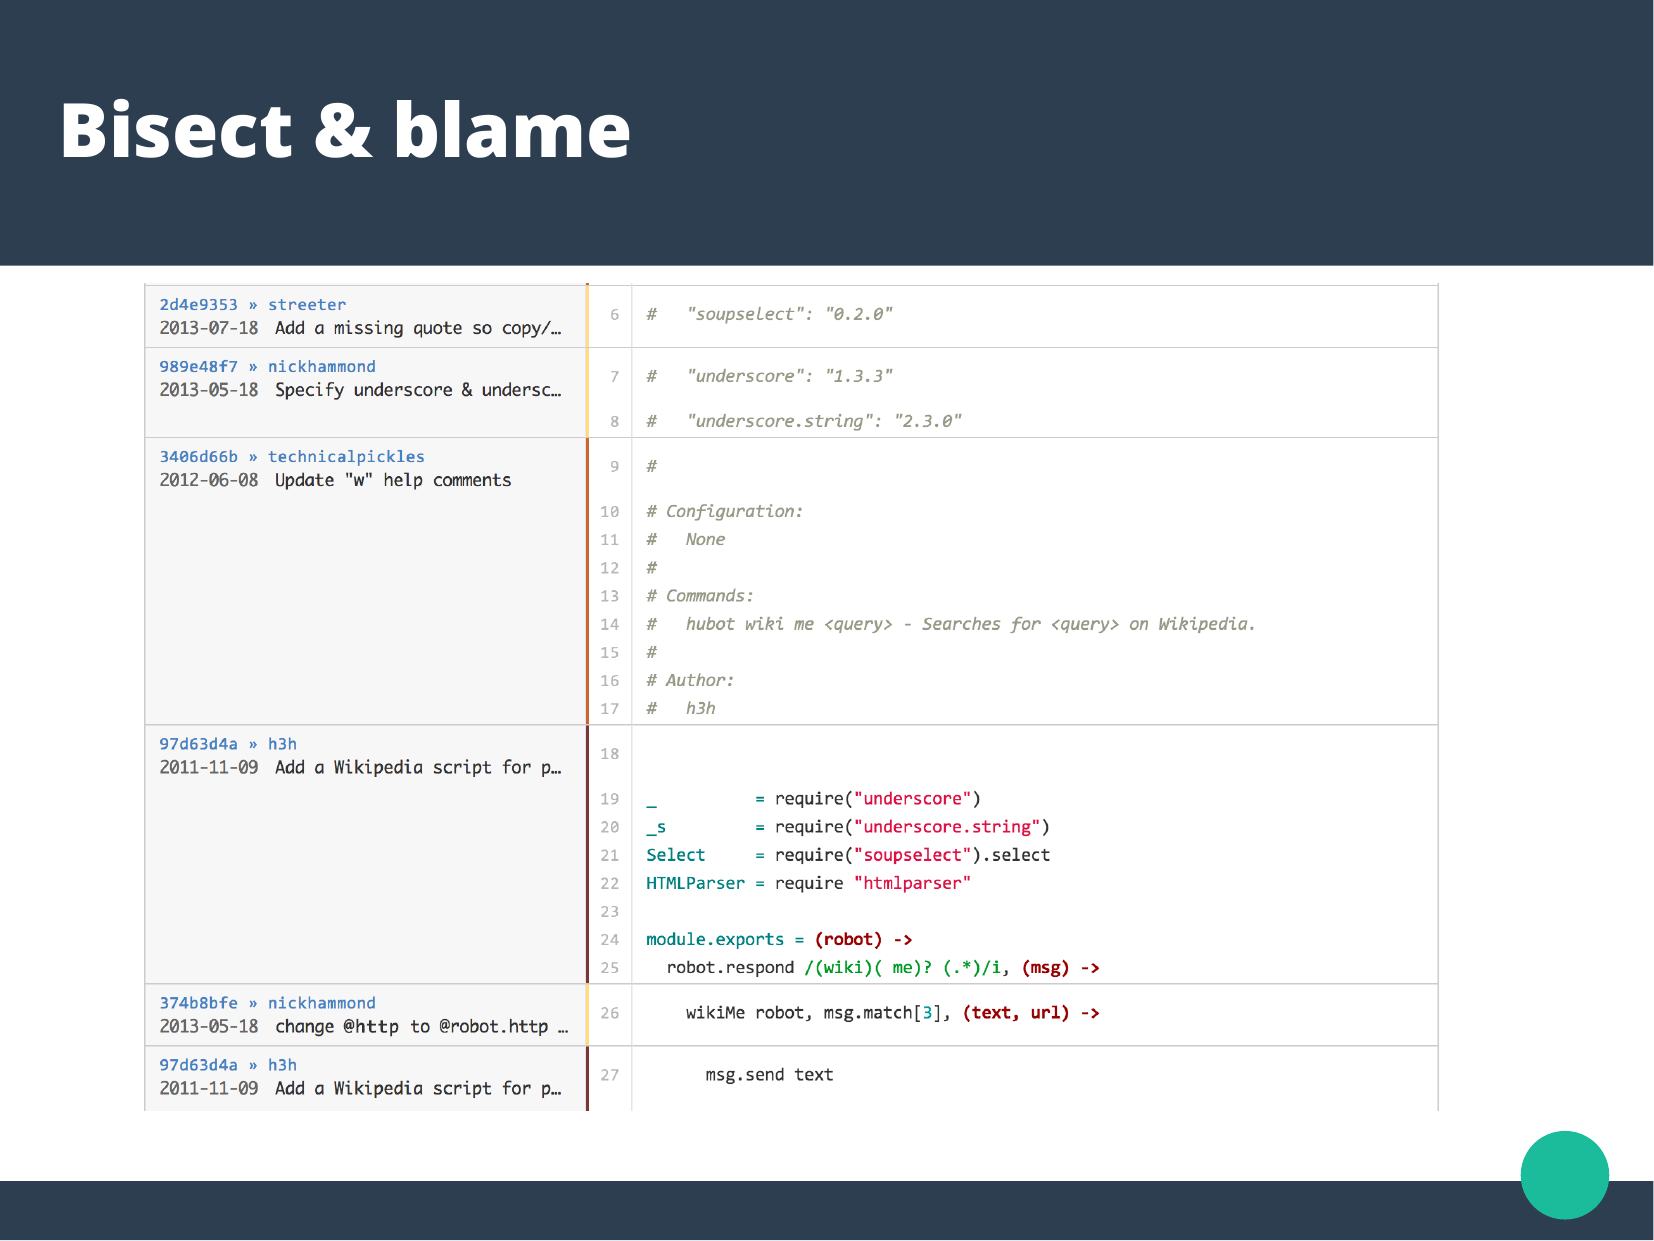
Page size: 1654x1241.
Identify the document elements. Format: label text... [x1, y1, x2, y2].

picture [141, 283, 1440, 1111]
title Bisect & blame [59, 49, 1595, 207]
